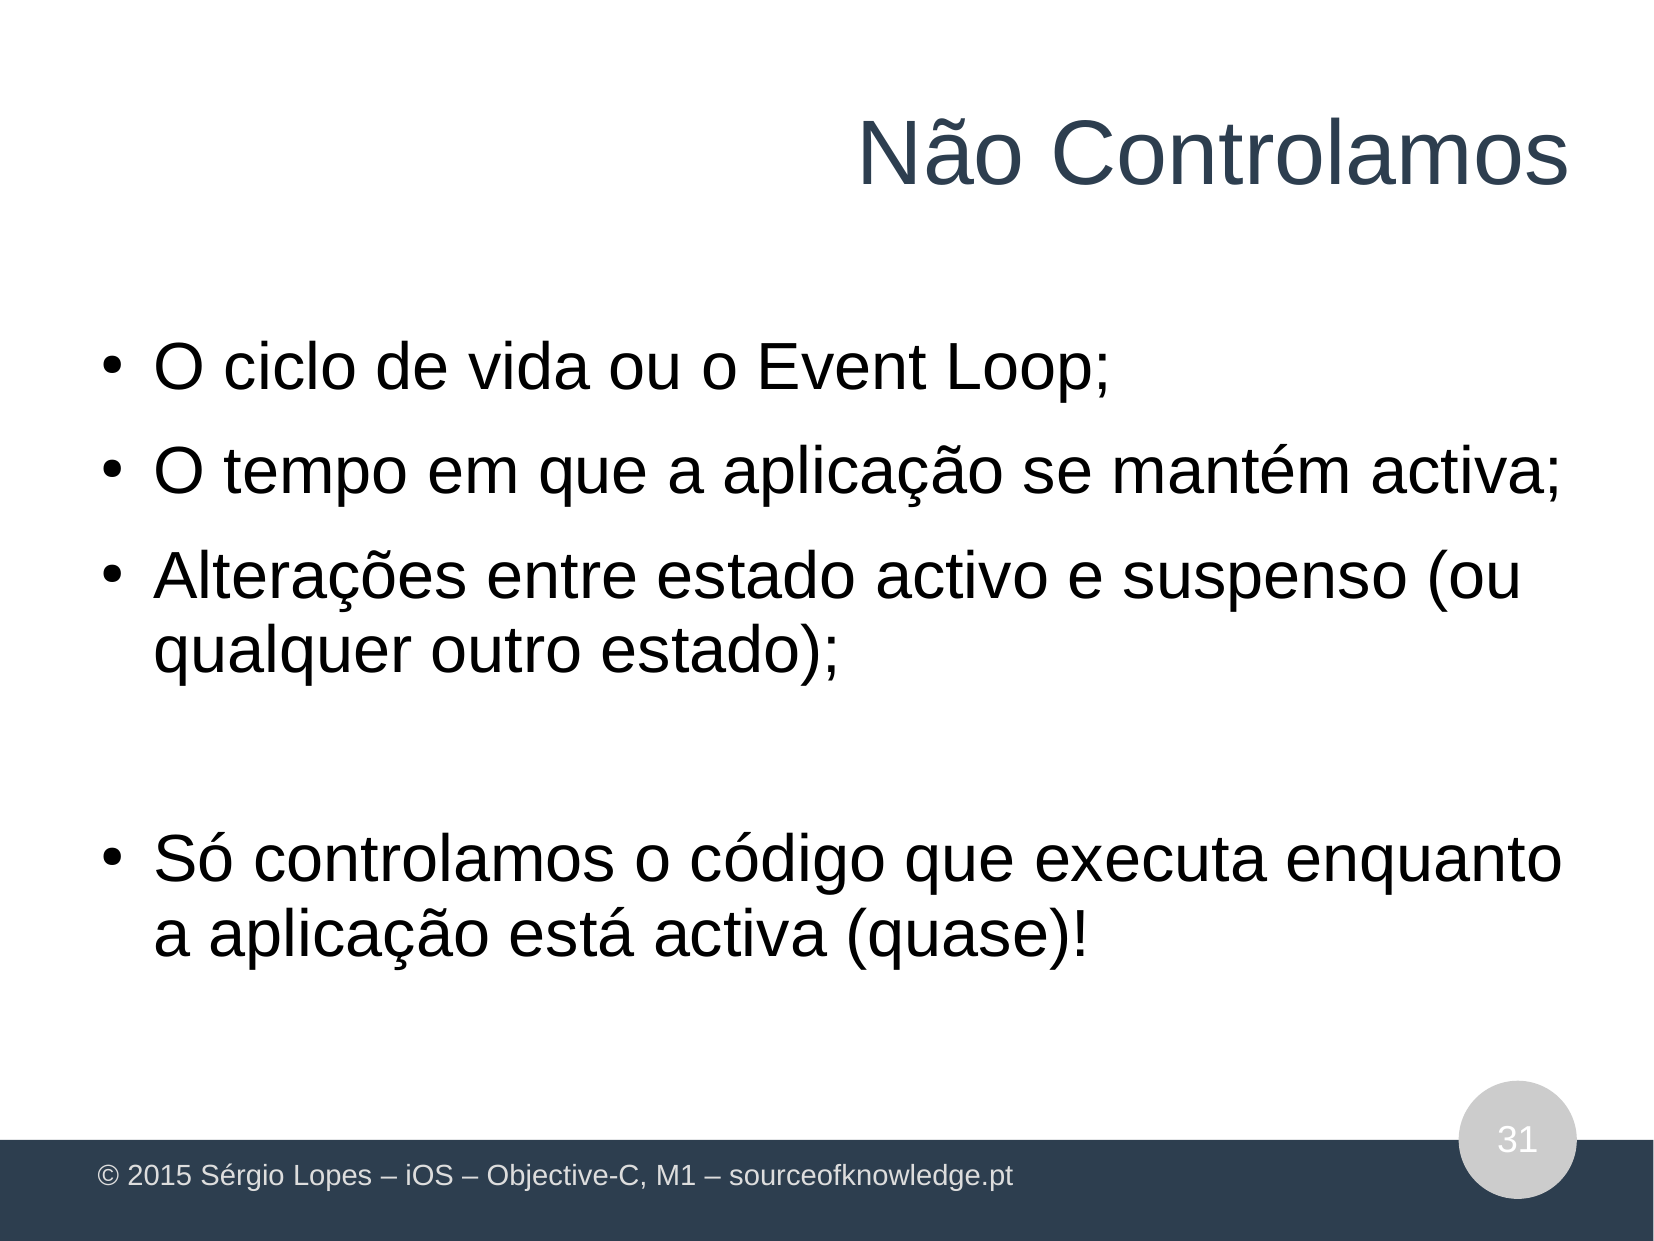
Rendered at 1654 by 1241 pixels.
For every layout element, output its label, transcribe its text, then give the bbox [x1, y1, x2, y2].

text_box © 2015 Sérgio Lopes – iOS – Objective-C, M1 – sourceofknowledge.pt [82, 1151, 1026, 1199]
text_box [0, 1139, 1654, 1241]
list O ciclo de vida ou o Event Loop; O tempo em que a aplicação se mantém activa; Alterações entre estado activo e suspenso (ou qualquer outro estado); Só controlamos o código que executa enquanto a aplicação está activa (quase)! [82, 290, 1571, 1010]
title Não Controlamos [82, 49, 1571, 257]
text_box 31 [1458, 1080, 1577, 1199]
